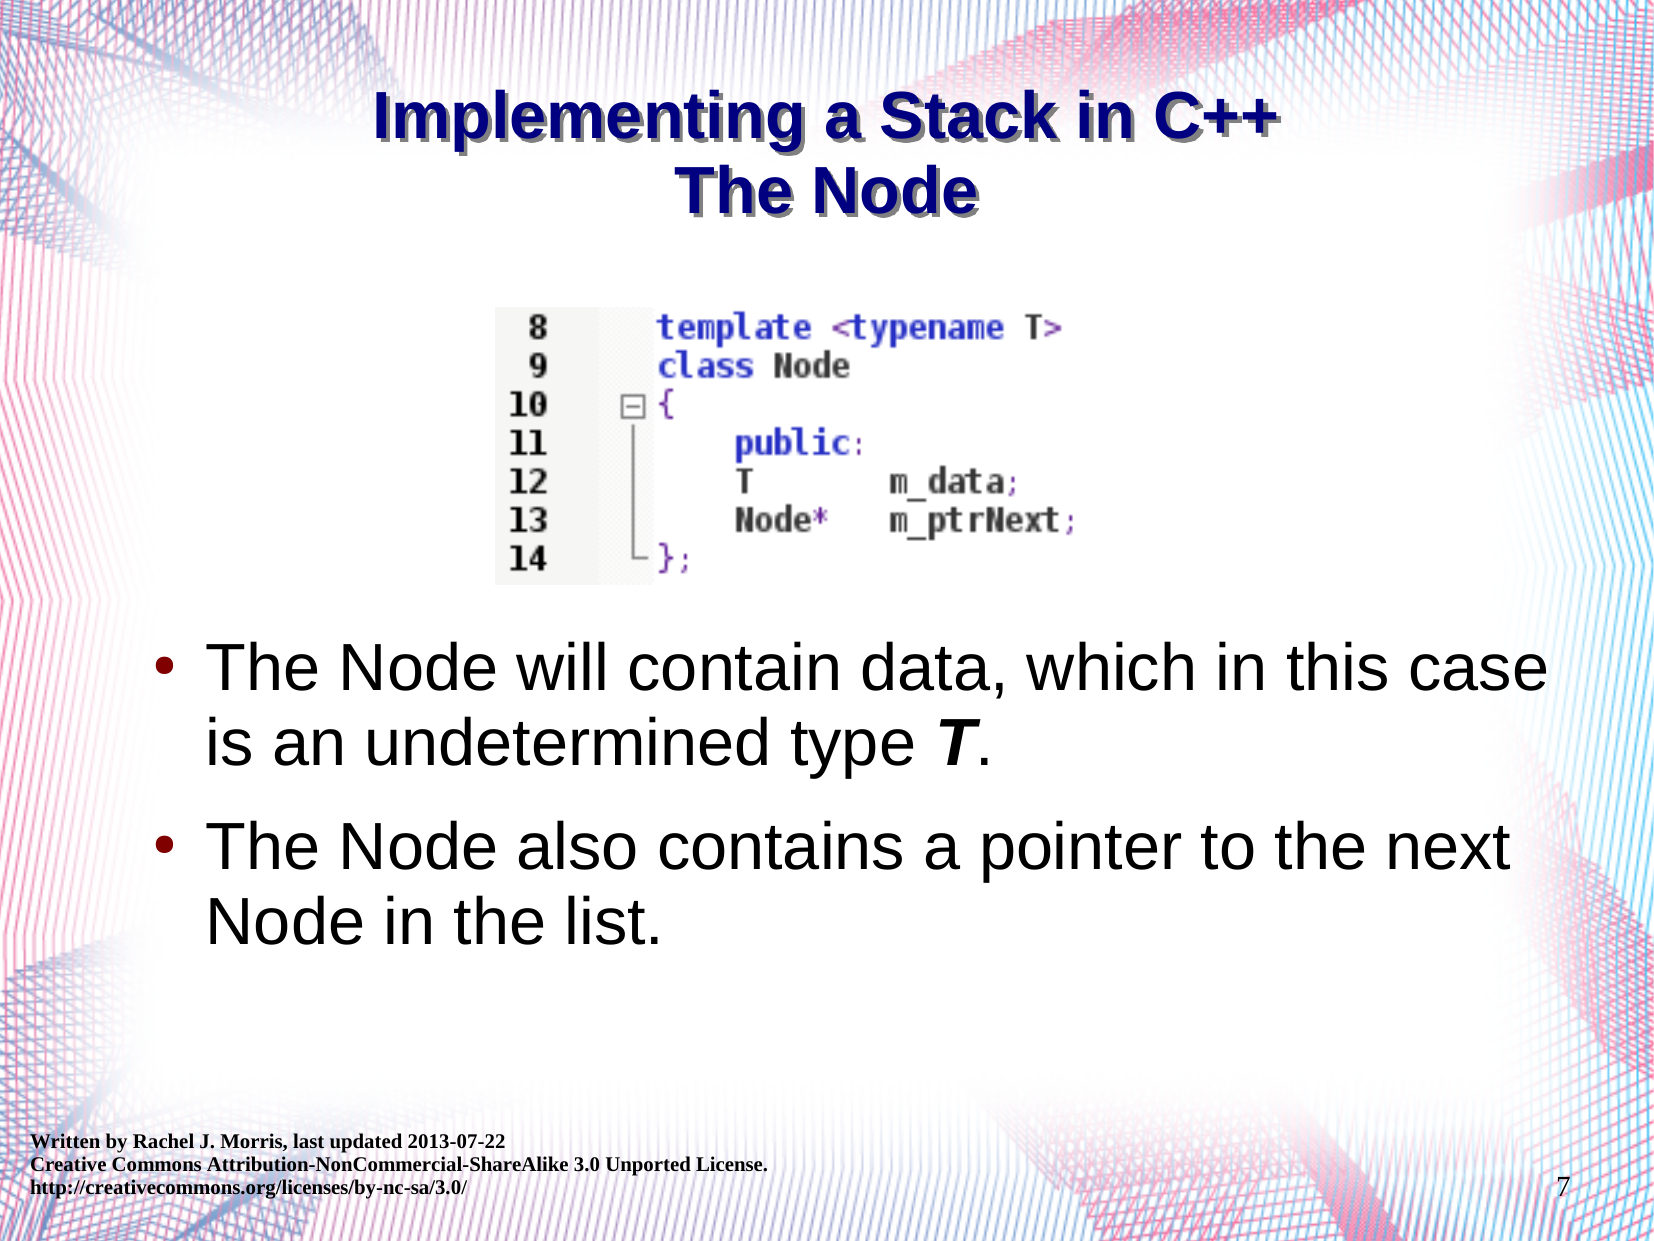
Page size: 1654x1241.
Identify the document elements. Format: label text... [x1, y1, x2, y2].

list The Node will contain data, which in this case is an undetermined type T. The Node also contains a pointer to the next Node in the list. [135, 630, 1571, 1010]
title Implementing a Stack in C++ The Node [82, 49, 1571, 257]
picture [0, 0, 1654, 1241]
